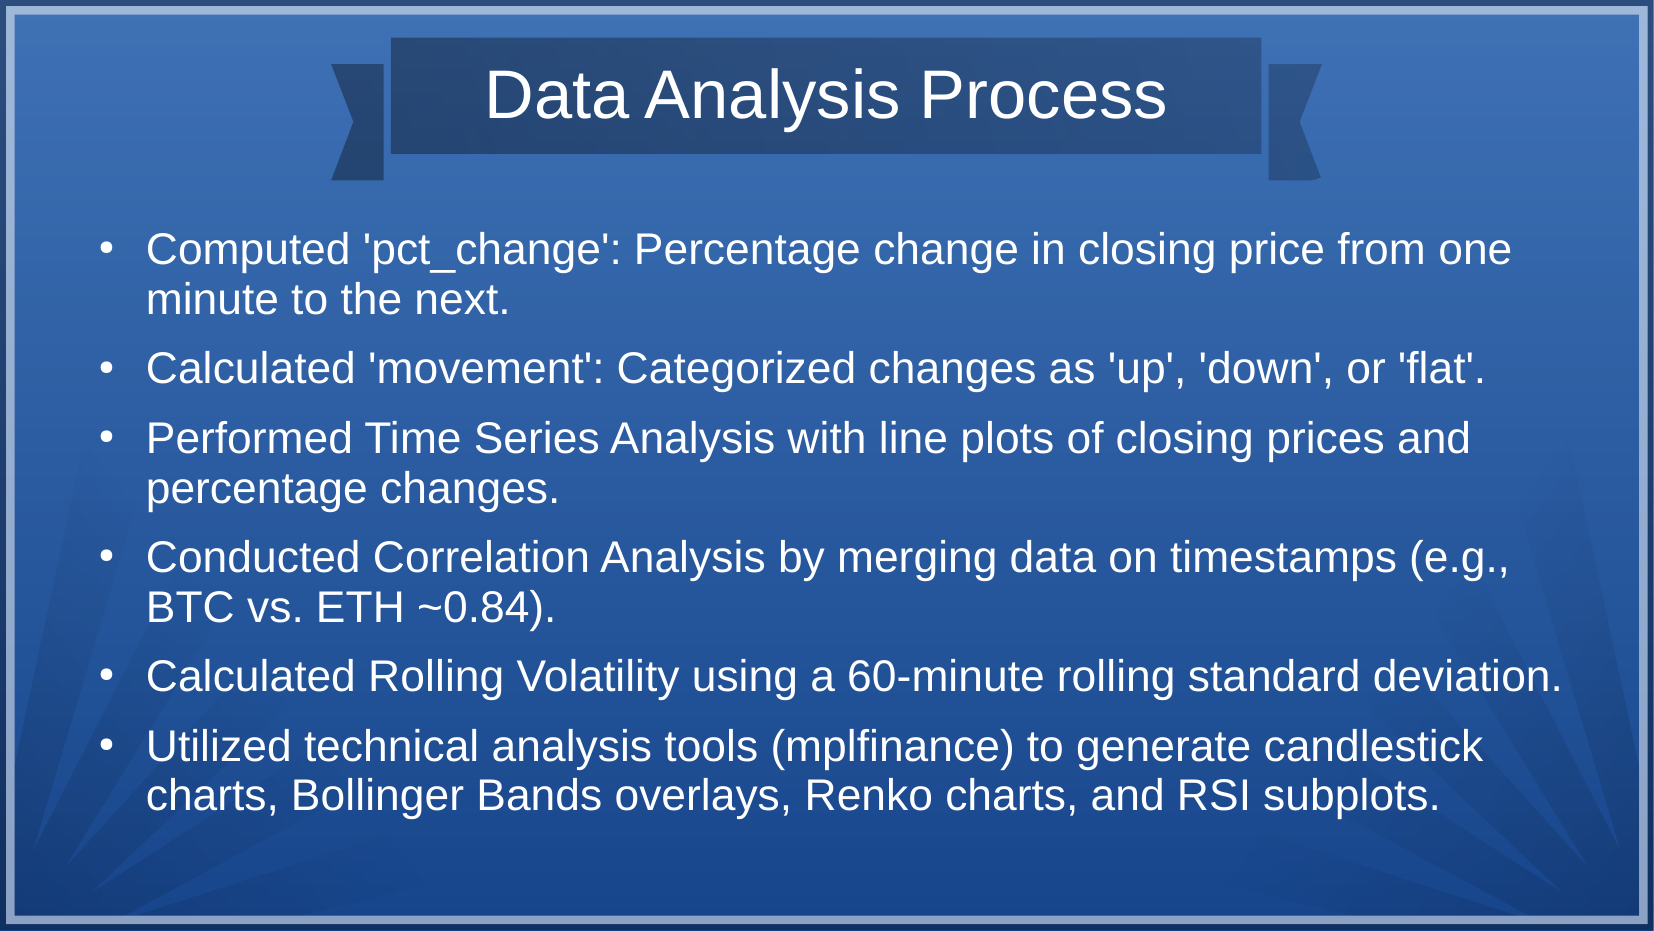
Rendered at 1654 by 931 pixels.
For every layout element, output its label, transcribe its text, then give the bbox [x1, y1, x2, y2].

title Data Analysis Process [389, 35, 1264, 154]
list Computed 'pct_change': Percentage change in closing price from one minute to the next. Calculated 'movement': Categorized changes as 'up', 'down', or 'flat'. Performed Time Series Analysis with line plots of closing prices and percentage changes. Conducted Correlation Analysis by merging data on timestamps (e.g., BTC vs. ETH ~0.84). Calculated Rolling Volatility using a 60-minute rolling standard deviation. Utilized technical analysis tools (mplfinance) to generate candlestick charts, Bollinger Bands overlays, Renko charts, and RSI subplots. [82, 224, 1571, 848]
